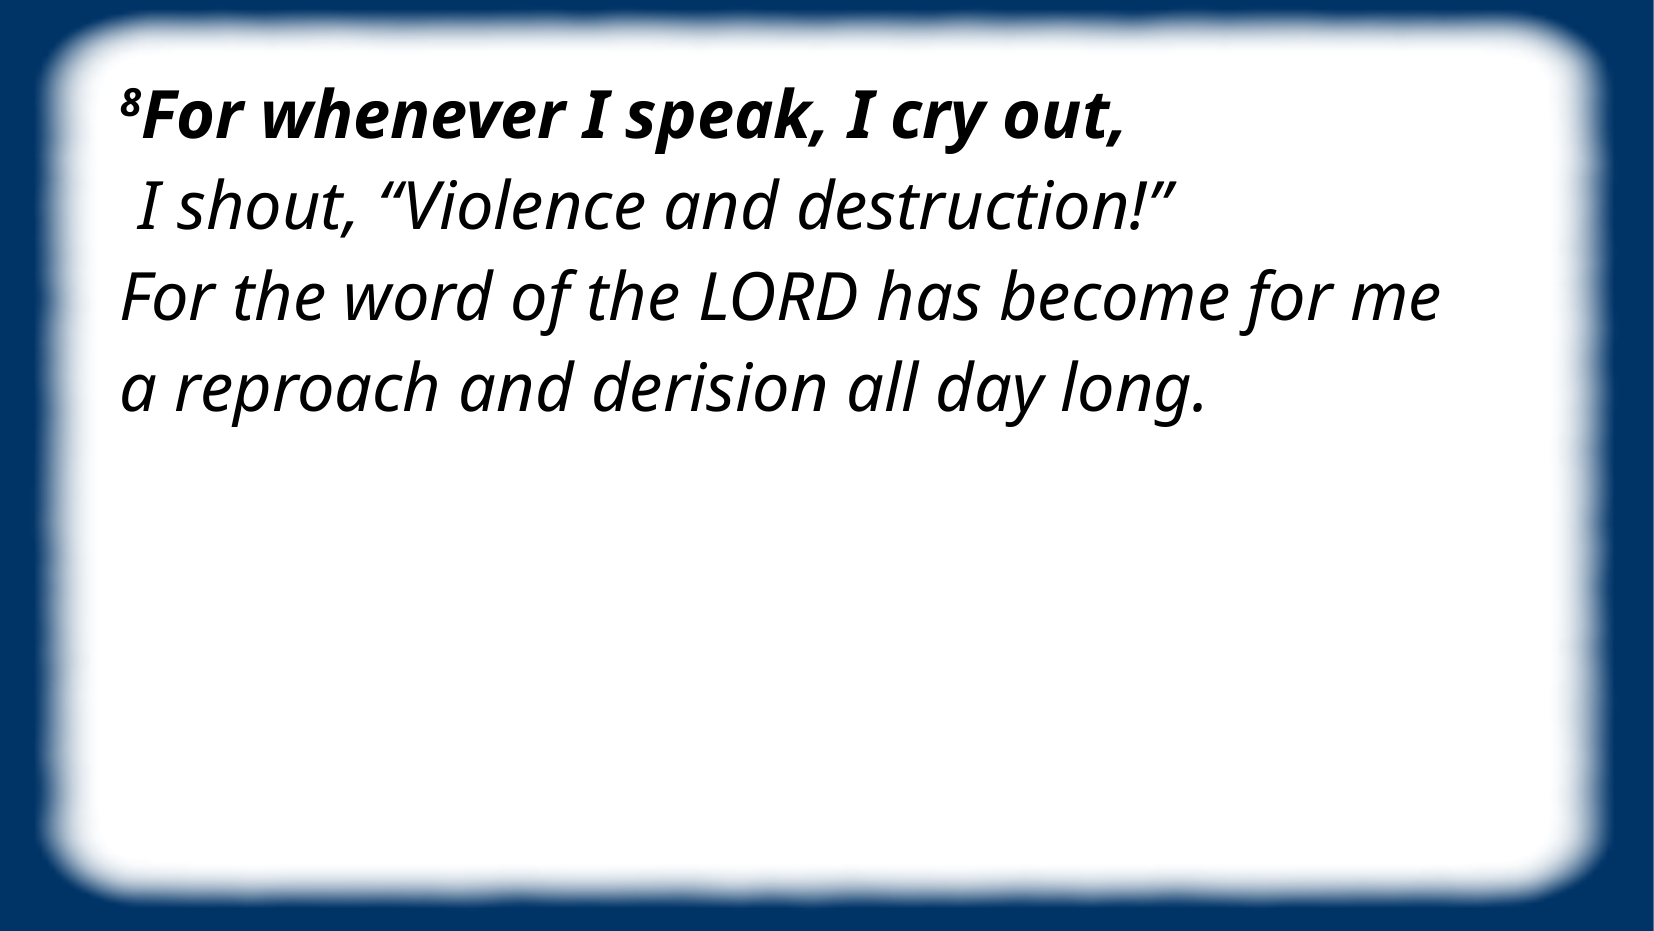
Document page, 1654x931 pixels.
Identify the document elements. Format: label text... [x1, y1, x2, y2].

text_box 8For whenever I speak, I cry out, I shout, “Violence and destruction!” For the word of the LORD has become for me a reproach and derision all day long. [105, 60, 1546, 430]
picture [0, 0, 1654, 931]
